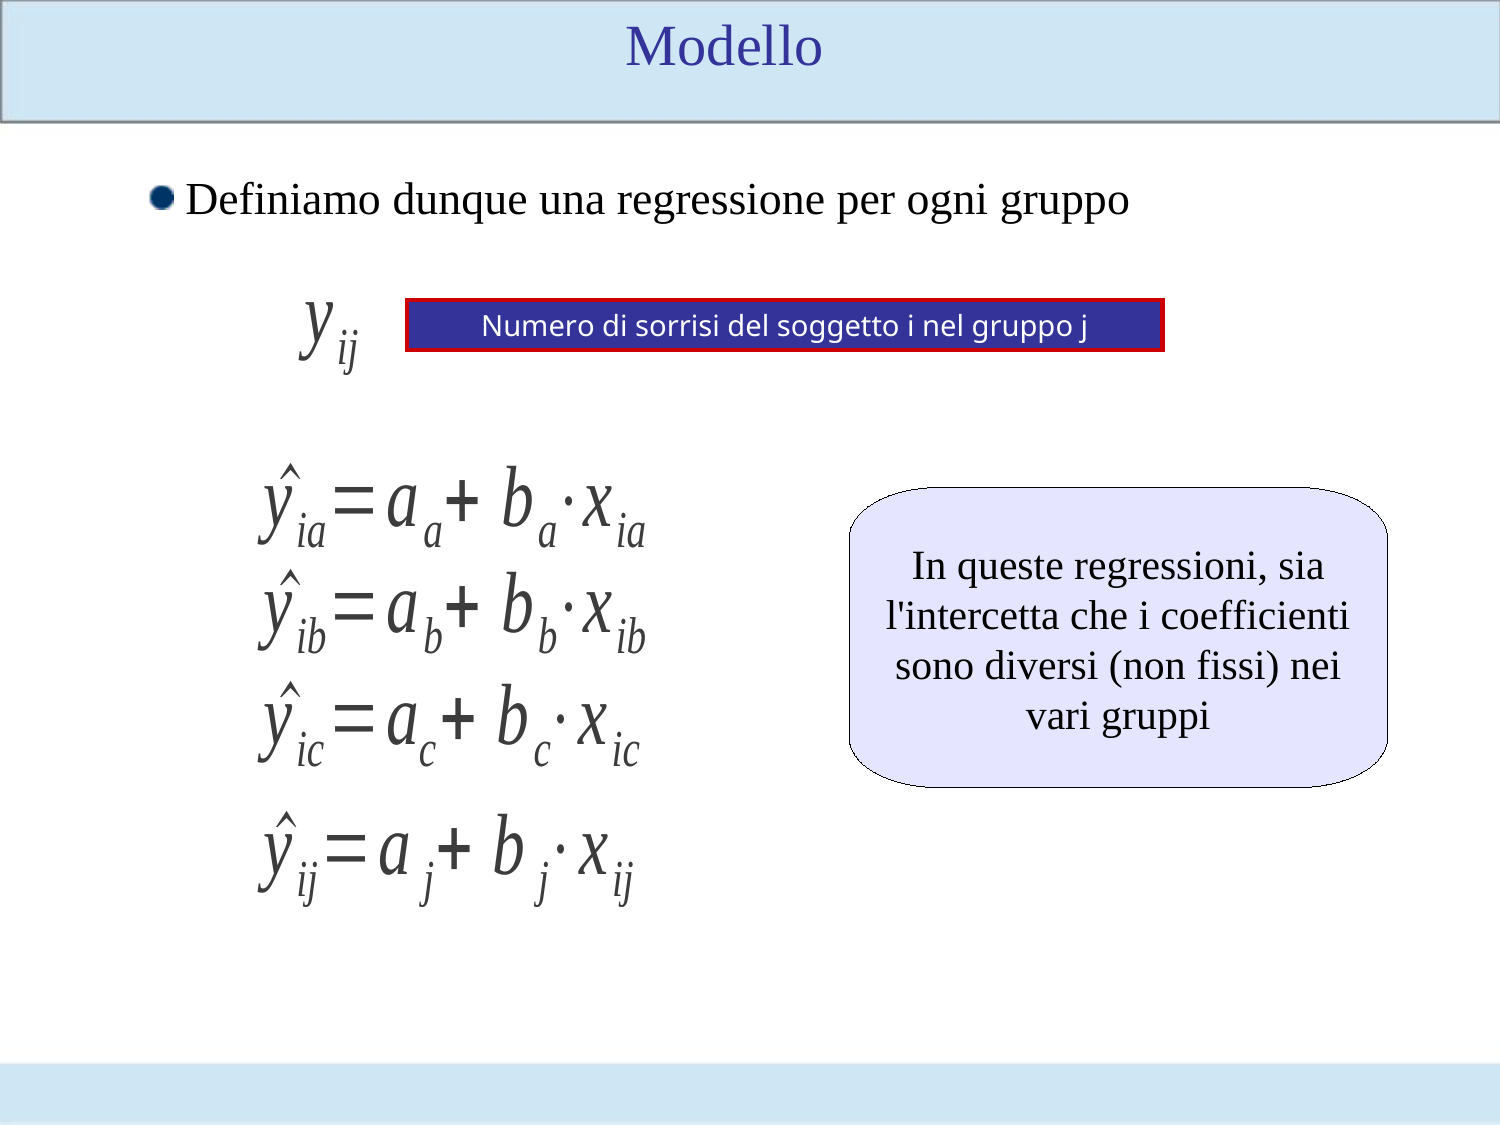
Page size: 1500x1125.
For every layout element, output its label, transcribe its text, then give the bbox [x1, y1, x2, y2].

picture [0, 0, 1500, 1125]
chart [238, 798, 648, 907]
text_box In queste regressioni, sia l'intercetta che i coefficienti sono diversi (non fissi) nei vari gruppi [849, 487, 1388, 788]
chart [279, 266, 376, 376]
chart [238, 450, 664, 665]
chart [238, 668, 656, 778]
title Modello [49, 0, 1400, 136]
text_box Numero di sorrisi del soggetto i nel gruppo j [407, 299, 1163, 351]
text_box Definiamo dunque una regressione per ogni gruppo [132, 161, 1377, 232]
